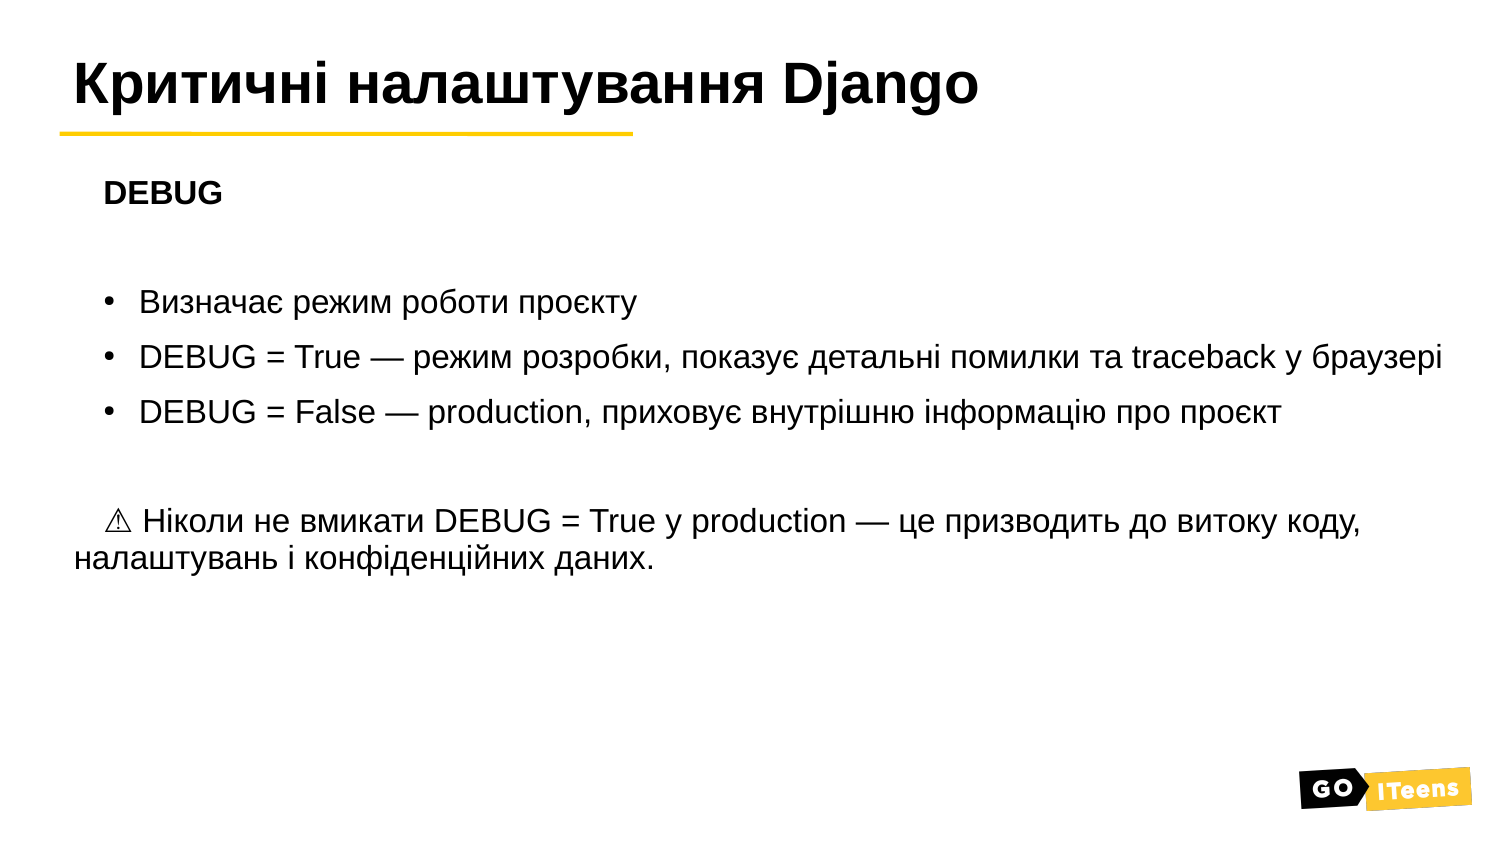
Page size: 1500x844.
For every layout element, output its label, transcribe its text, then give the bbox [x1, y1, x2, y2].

text_box DEBUG Визначає режим роботи проєкту DEBUG = True — режим розробки, показує детальні помилки та traceback у браузері DEBUG = False — production, приховує внутрішню інформацію про проєкт ⚠️ Ніколи не вмикати DEBUG = True у production — це призводить до витоку коду, налаштувань і конфіденційних даних. [59, 166, 1471, 798]
text_box Критичні налаштування Django [58, 30, 1359, 131]
picture [1299, 767, 1472, 811]
